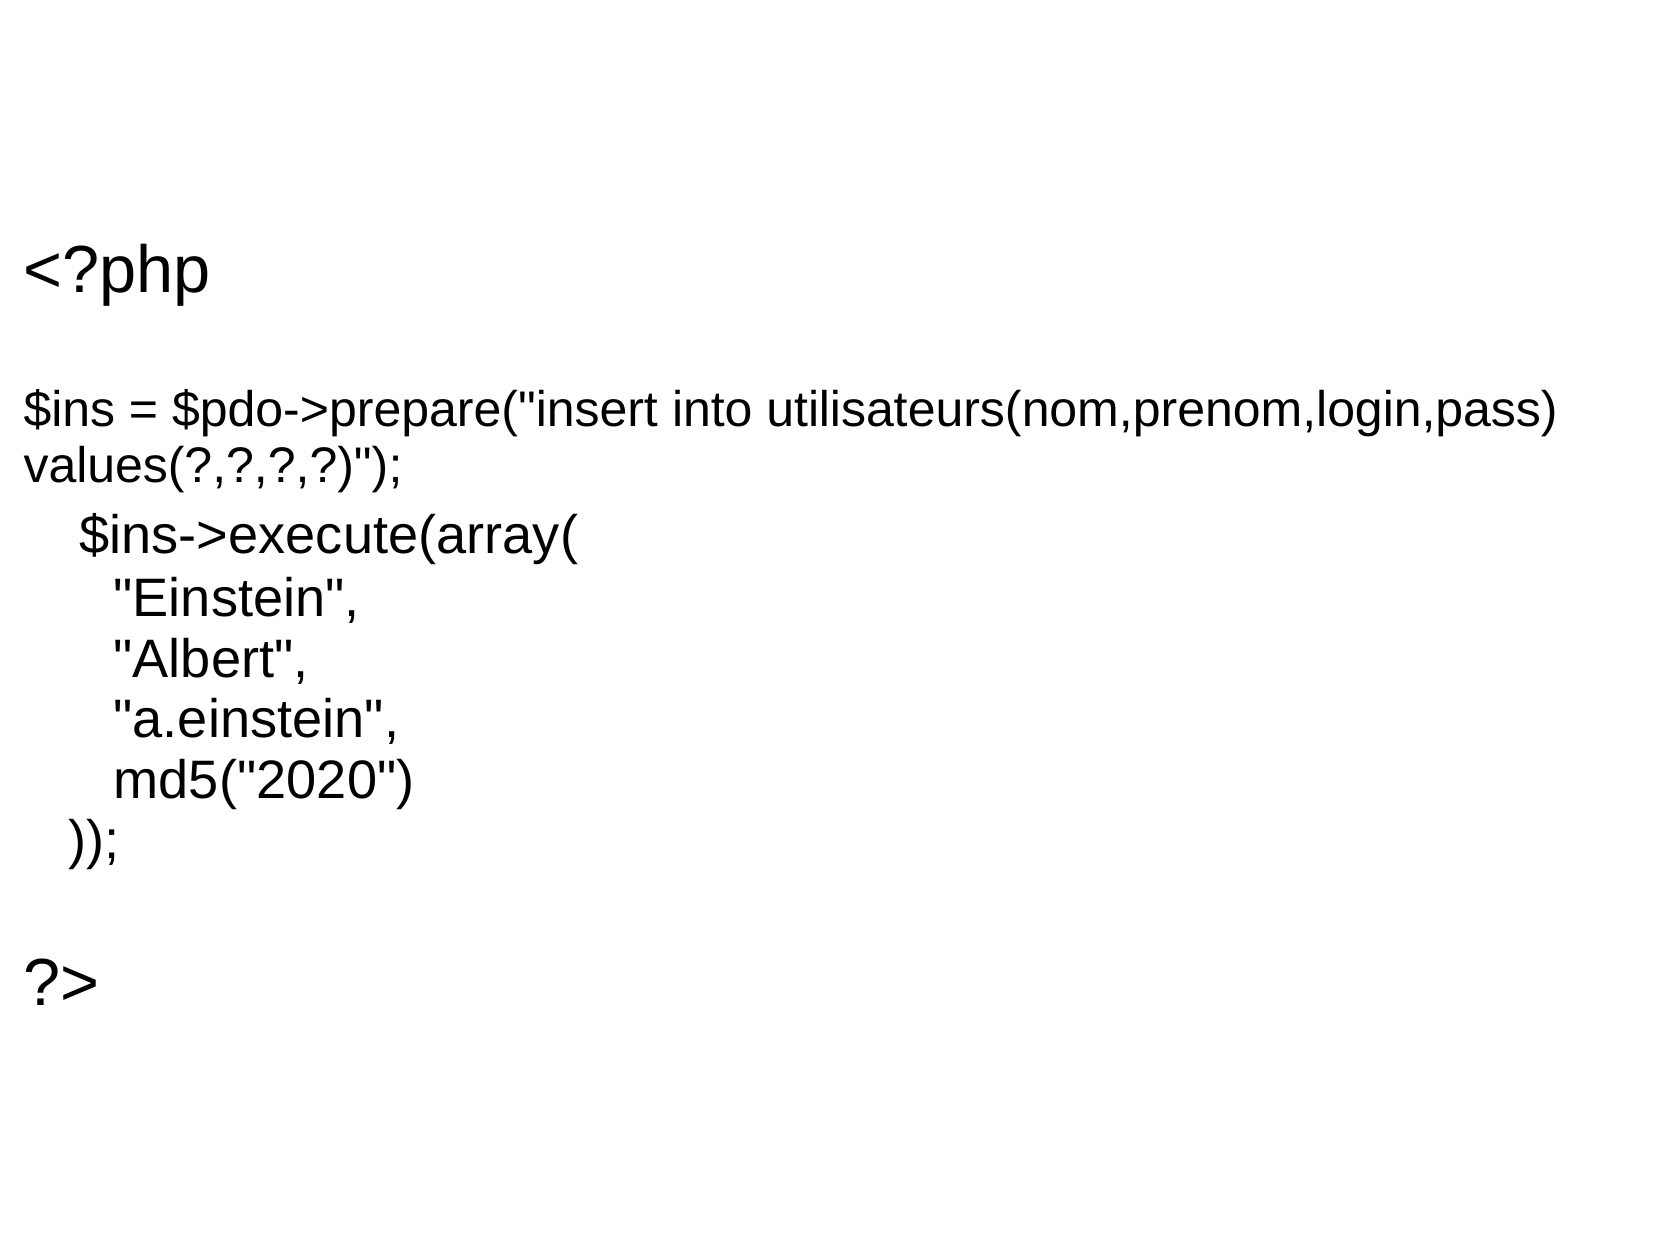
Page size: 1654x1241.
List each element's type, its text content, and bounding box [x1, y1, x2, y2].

subtitle <?php $ins = $pdo->prepare("insert into utilisateurs(nom,prenom,login,pass) values(?,?,?,?)"); $ins->execute(array( "Einstein", "Albert", "a.einstein", md5("2020") )); ?> [23, 47, 1630, 1205]
